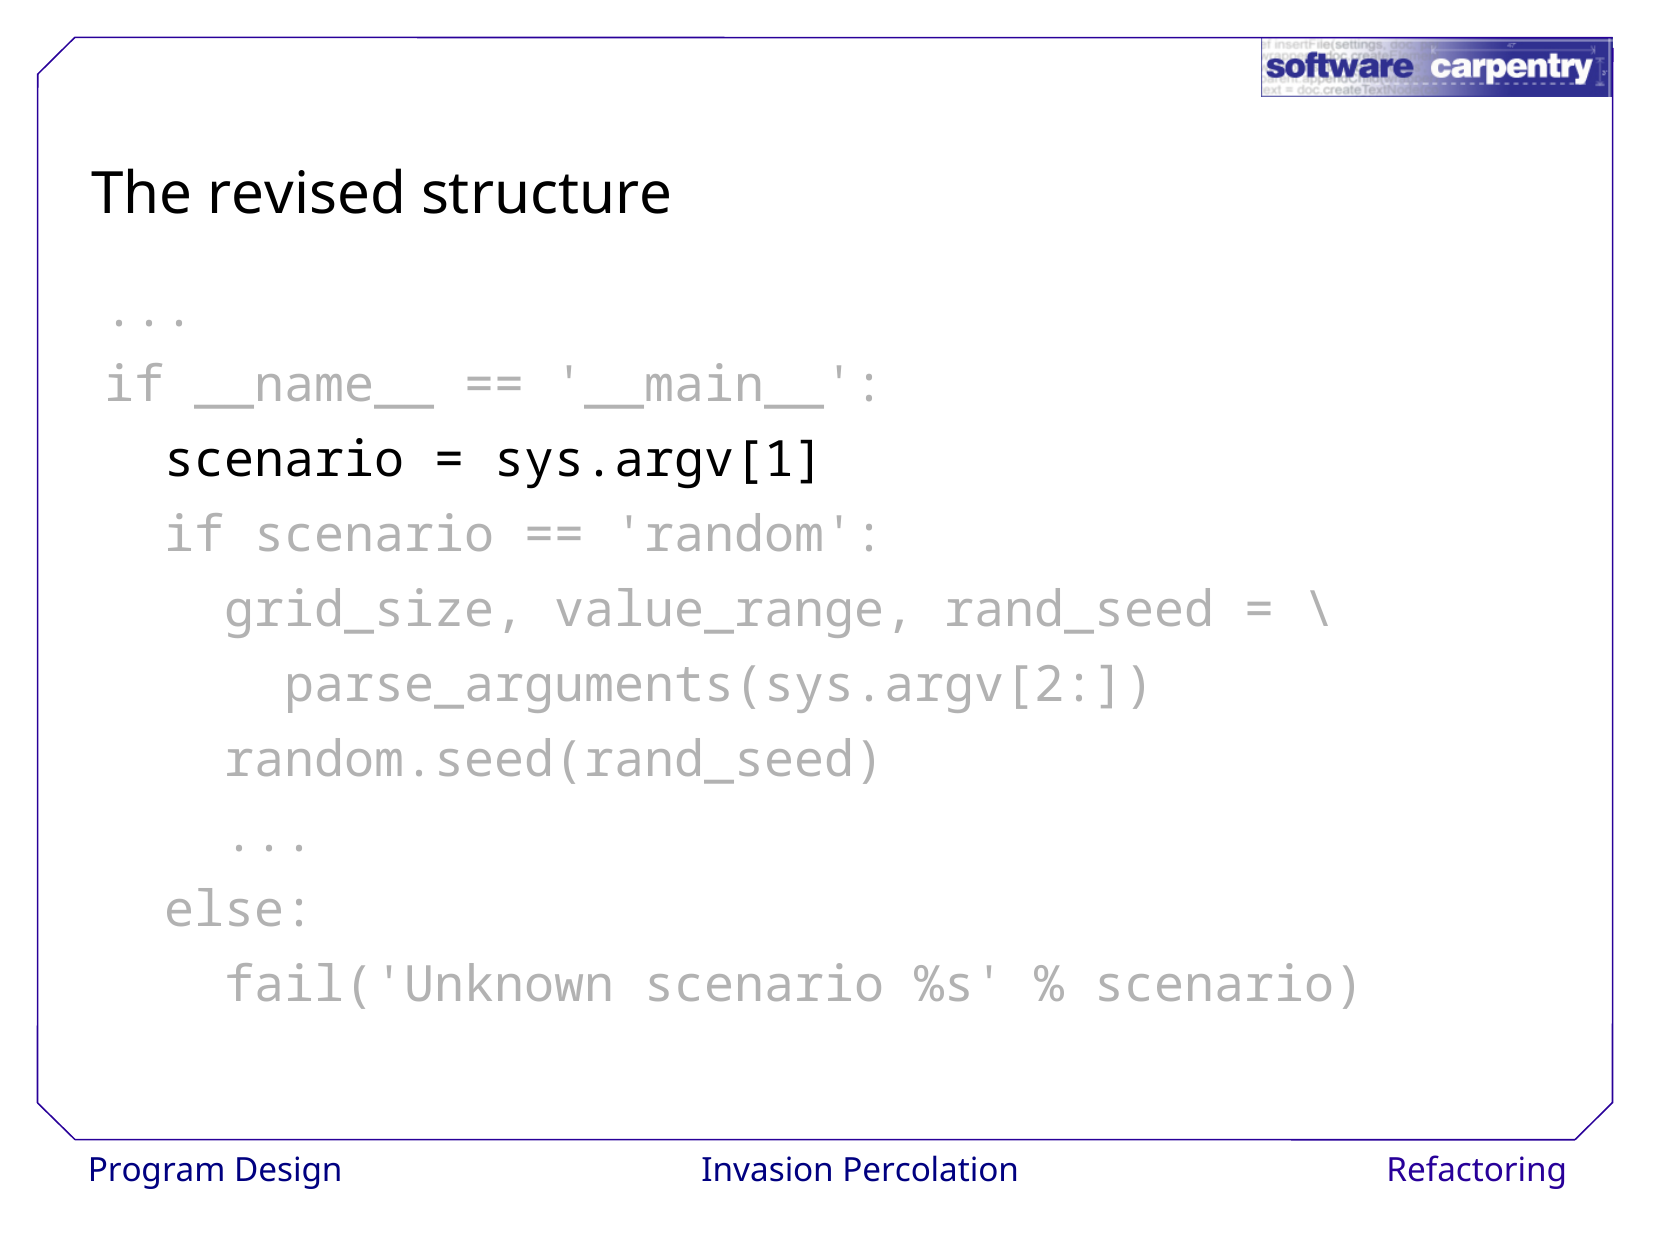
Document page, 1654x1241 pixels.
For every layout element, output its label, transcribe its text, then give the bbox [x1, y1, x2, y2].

picture [1261, 39, 1613, 97]
text_box The revised structure [76, 112, 837, 233]
text_box ... if __name__ == '__main__': scenario = sys.argv[1] if scenario == 'random': grid_size, value_range, rand_seed = \ parse_arguments(sys.argv[2:]) random.seed(rand_seed) ... else: fail('Unknown scenario %s' % scenario) [89, 253, 1508, 1020]
